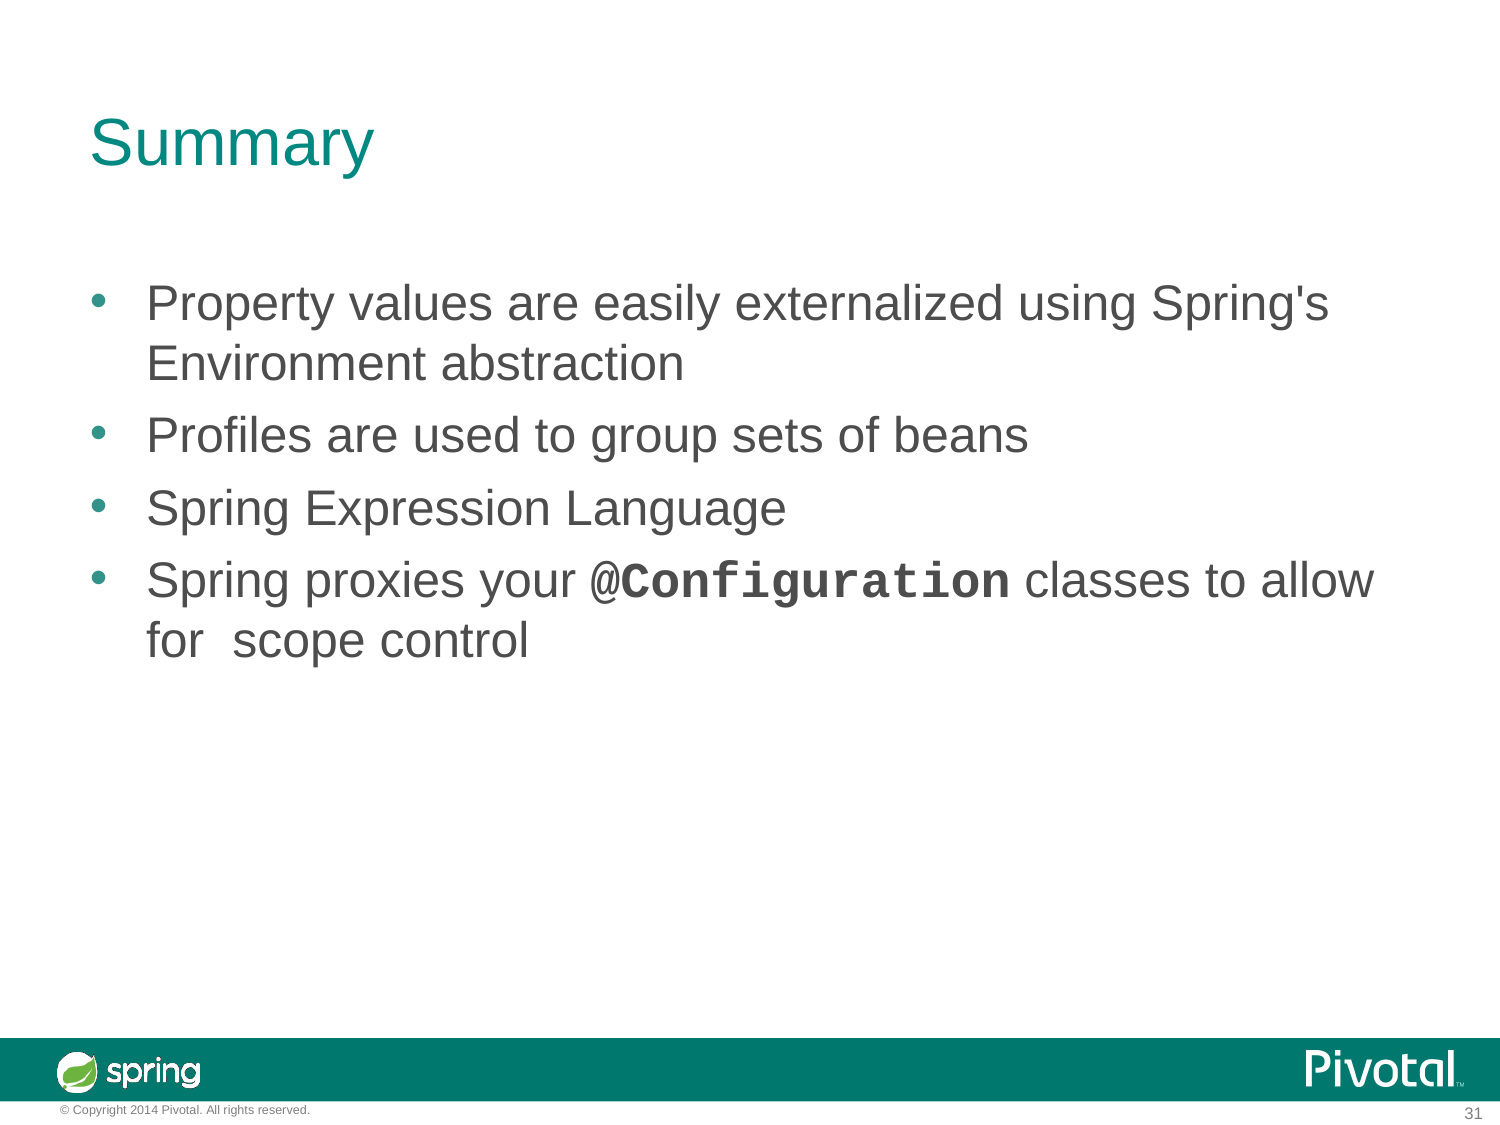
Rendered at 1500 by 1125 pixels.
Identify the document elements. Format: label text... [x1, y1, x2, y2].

list Property values are easily externalized using Spring's Environment abstraction Profiles are used to group sets of beans Spring Expression Language Spring proxies your @Configuration classes to allow for scope control [75, 262, 1426, 1005]
title Summary [75, 45, 1426, 233]
picture [32, 1041, 210, 1103]
picture [1306, 1050, 1464, 1087]
